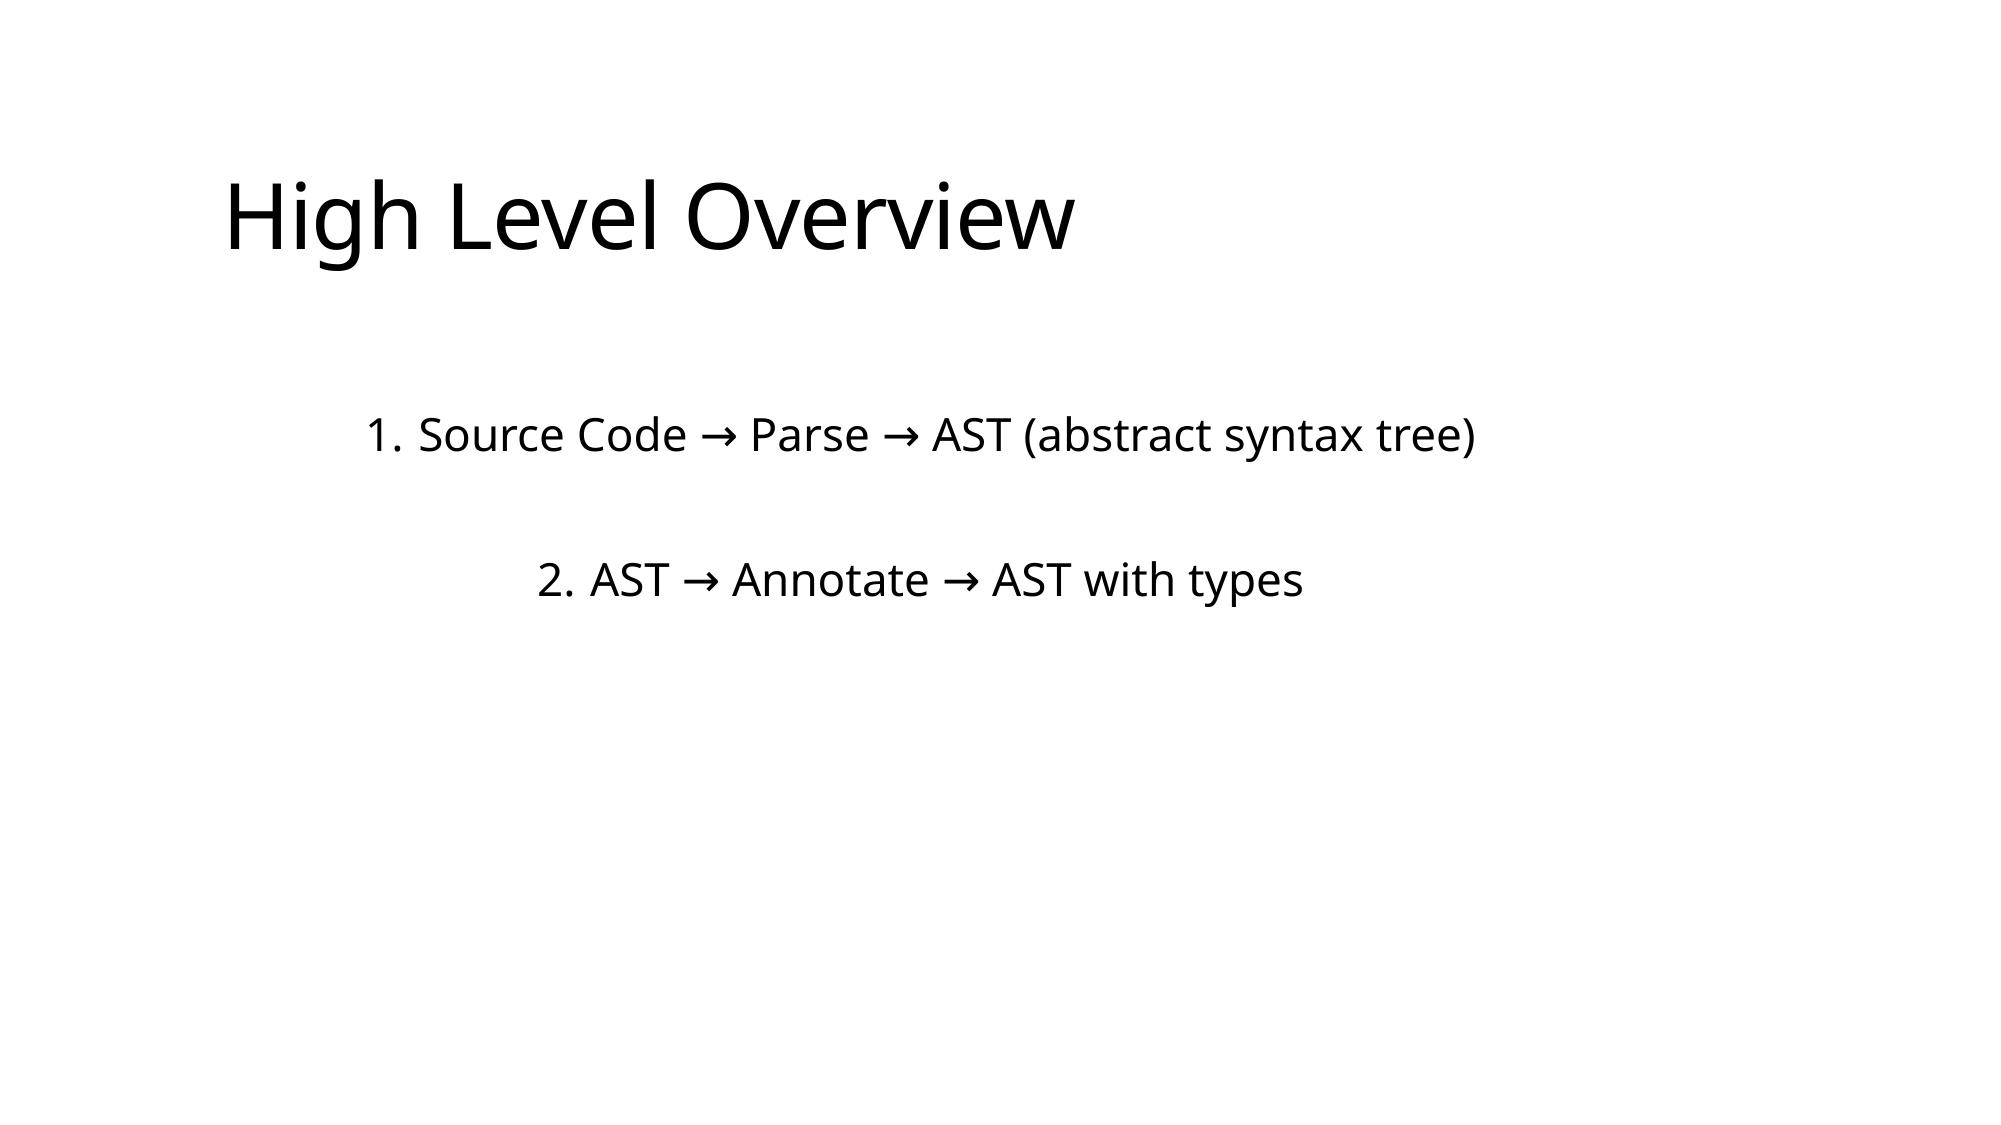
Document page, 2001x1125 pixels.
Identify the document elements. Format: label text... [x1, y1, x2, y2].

title High Level Overview [206, 60, 1797, 278]
list Source Code → Parse → AST (abstract syntax tree) AST → Annotate → AST with types [206, 299, 1617, 1014]
